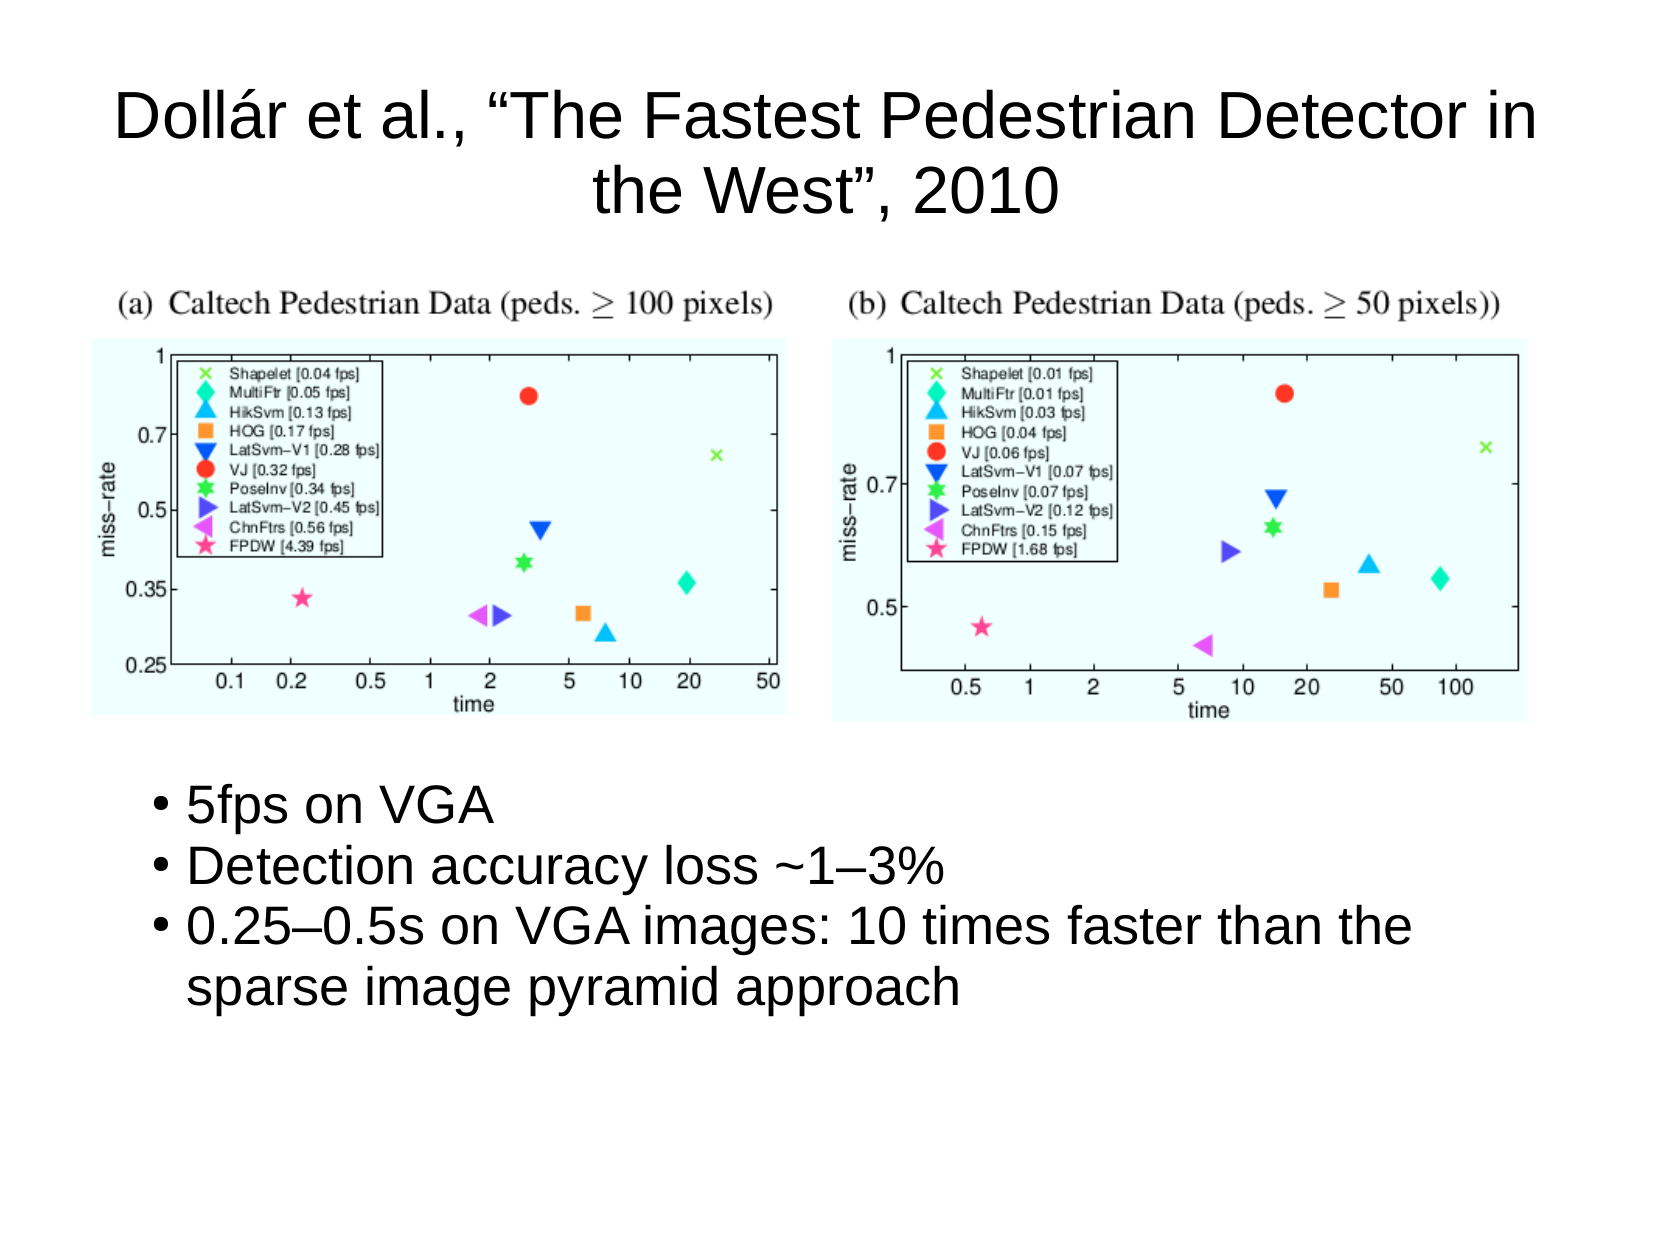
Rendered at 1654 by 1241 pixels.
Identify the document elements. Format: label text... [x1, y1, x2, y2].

title Dollár et al., “The Fastest Pedestrian Detector in the West”, 2010 [82, 49, 1571, 257]
picture [82, 272, 1538, 732]
text_box 5fps on VGA Detection accuracy loss ~1–3% 0.25–0.5s on VGA images: 10 times faster than the sparse image pyramid approach [136, 767, 1471, 1096]
